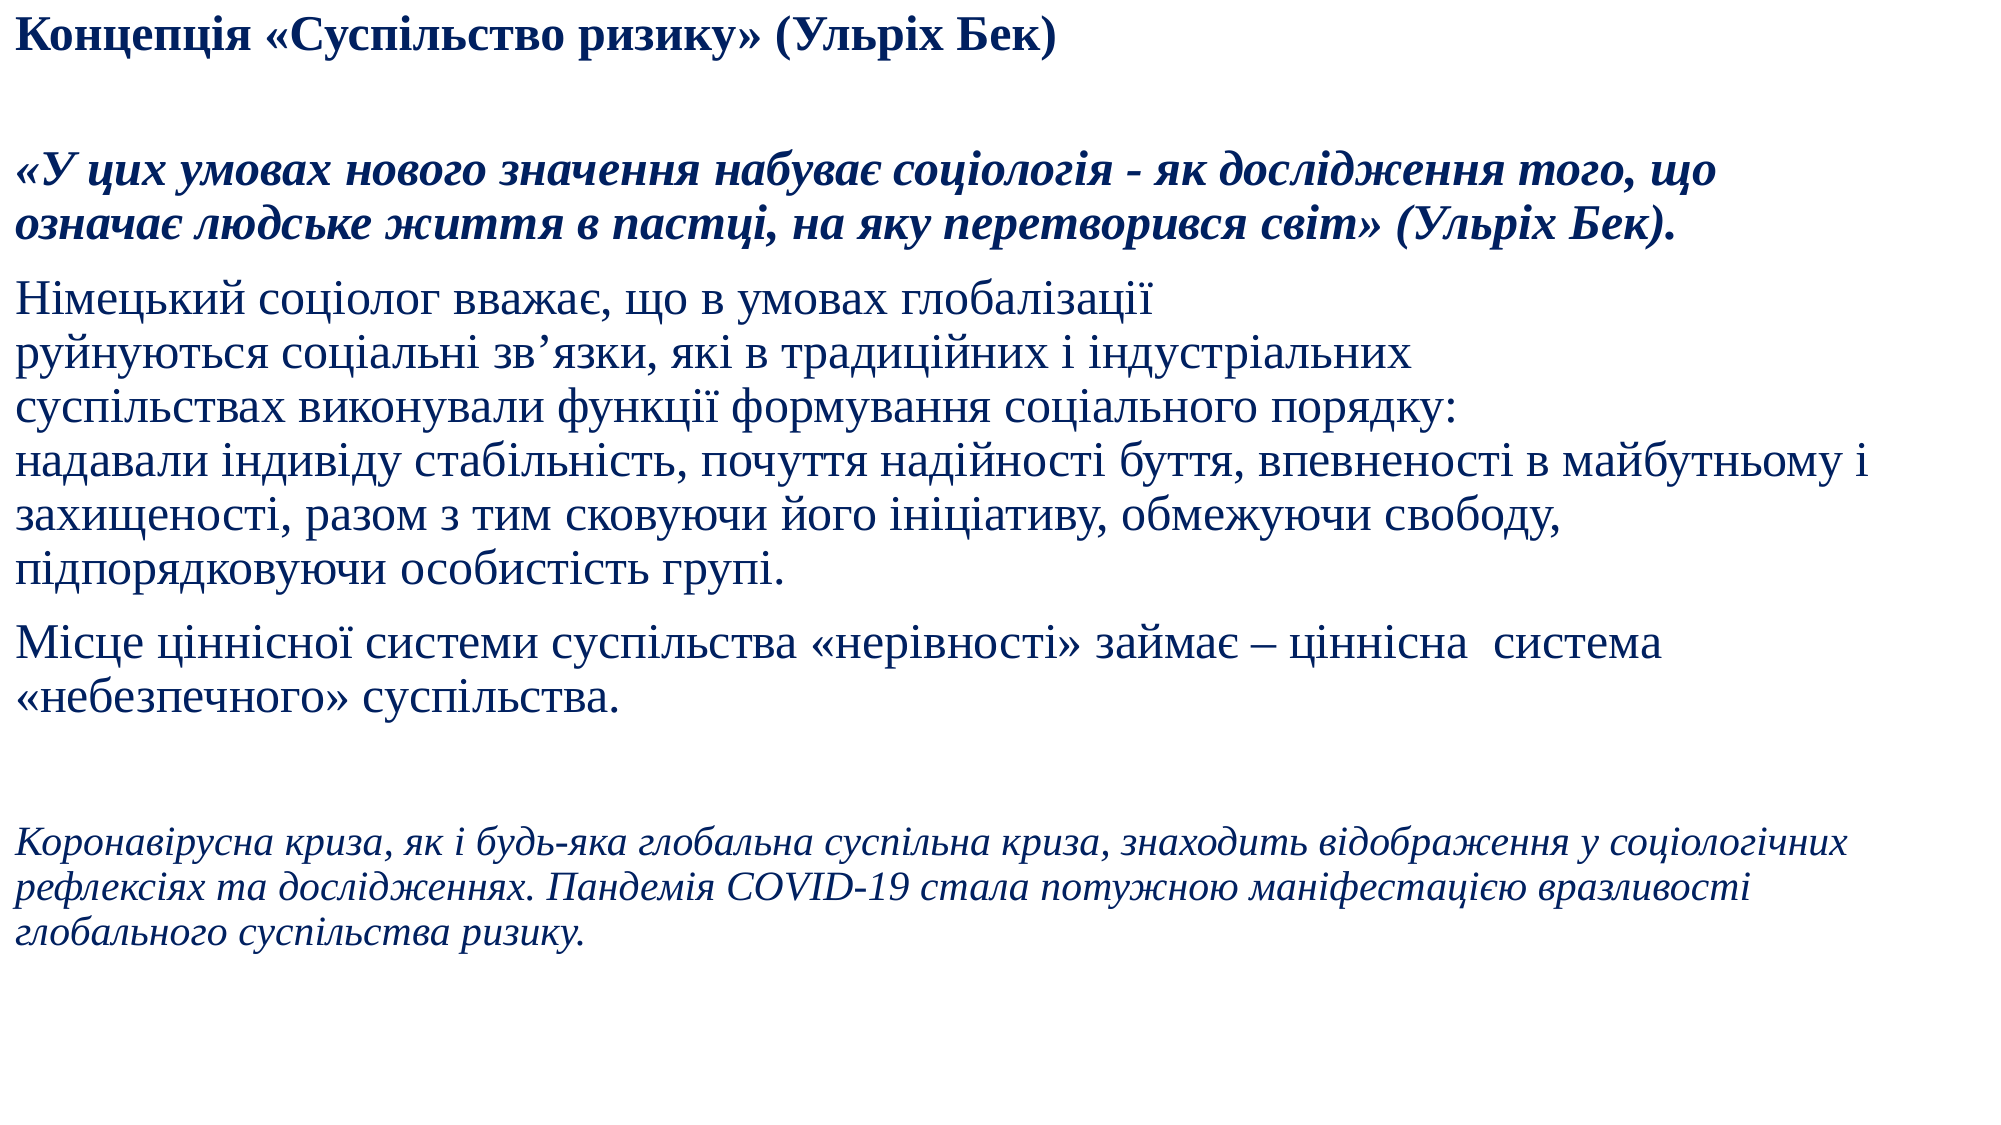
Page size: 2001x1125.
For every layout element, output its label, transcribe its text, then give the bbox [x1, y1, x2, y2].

list Концепція «Суспільство ризику» (Ульріх Бек) «У цих умовах нового значення набуває соціологія - як дослідження того, що означає людське життя в пастці, на яку перетворився світ» (Ульріх Бек). Німецький соціолог вважає, що в умовах глобалізації руйнуються соціальні зв’язки, які в традиційних і індустріальних суспільствах виконували функції формування соціального порядку: надавали індивіду стабільність, почуття надійності буття, впевненості в майбутньому і захищеності, разом з тим сковуючи його ініціативу, обмежуючи свободу, підпорядковуючи особистість групі. Місце ціннісної системи суспільства «нерівності» займає – ціннісна система «небезпечного» суспільства. Коронавірусна криза, як і будь-яка глобальна суспільна криза, знаходить відображення у соціологічних рефлексіях та дослідженнях. Пандемія COVID-19 стала потужною маніфестацією вразливості глобального суспільства ризику. [0, 0, 1909, 1125]
